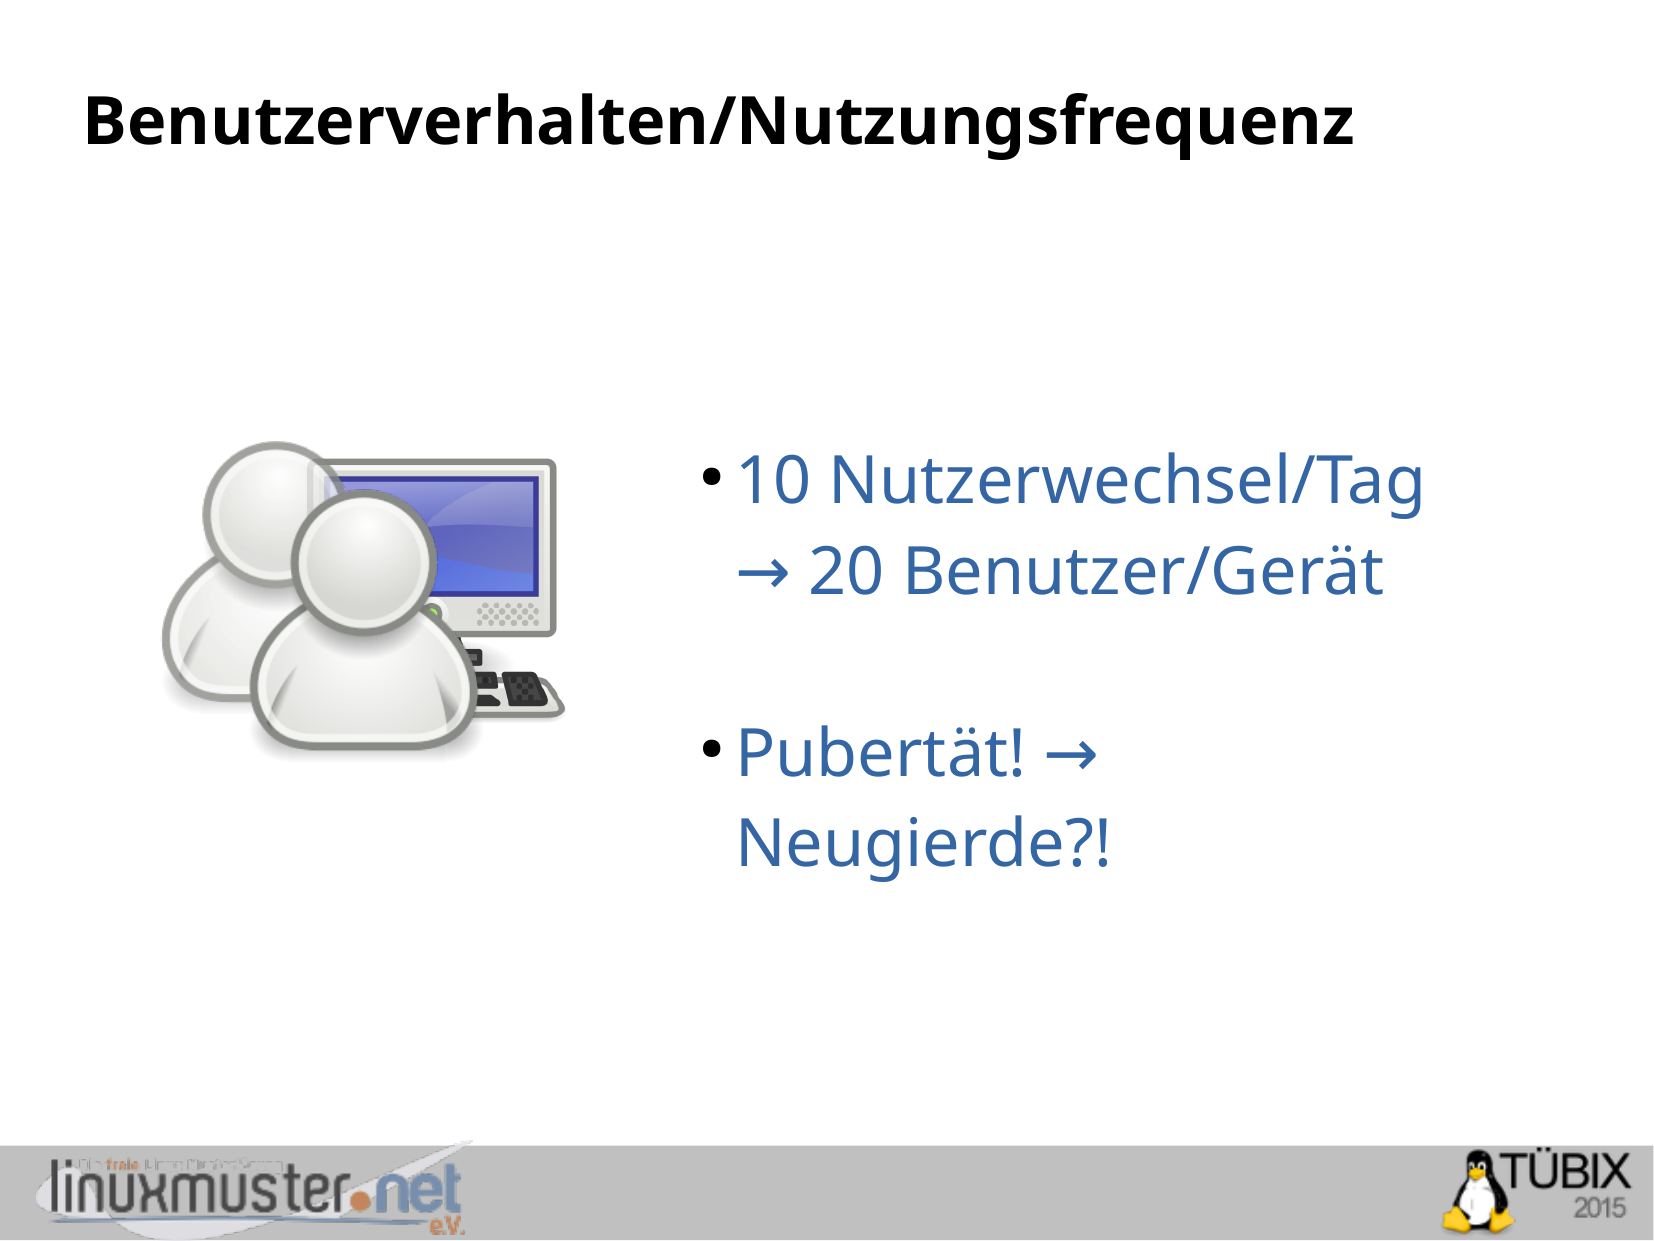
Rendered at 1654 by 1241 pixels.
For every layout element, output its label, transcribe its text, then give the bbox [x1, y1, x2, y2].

title Benutzerverhalten/Nutzungsfrequenz [82, 49, 1571, 189]
picture [131, 401, 567, 792]
text_box 10 Nutzerwechsel/Tag → 20 Benutzer/Gerät Pubertät! → Neugierde?! [685, 425, 1501, 741]
picture [1440, 1146, 1642, 1238]
picture [36, 1140, 473, 1241]
